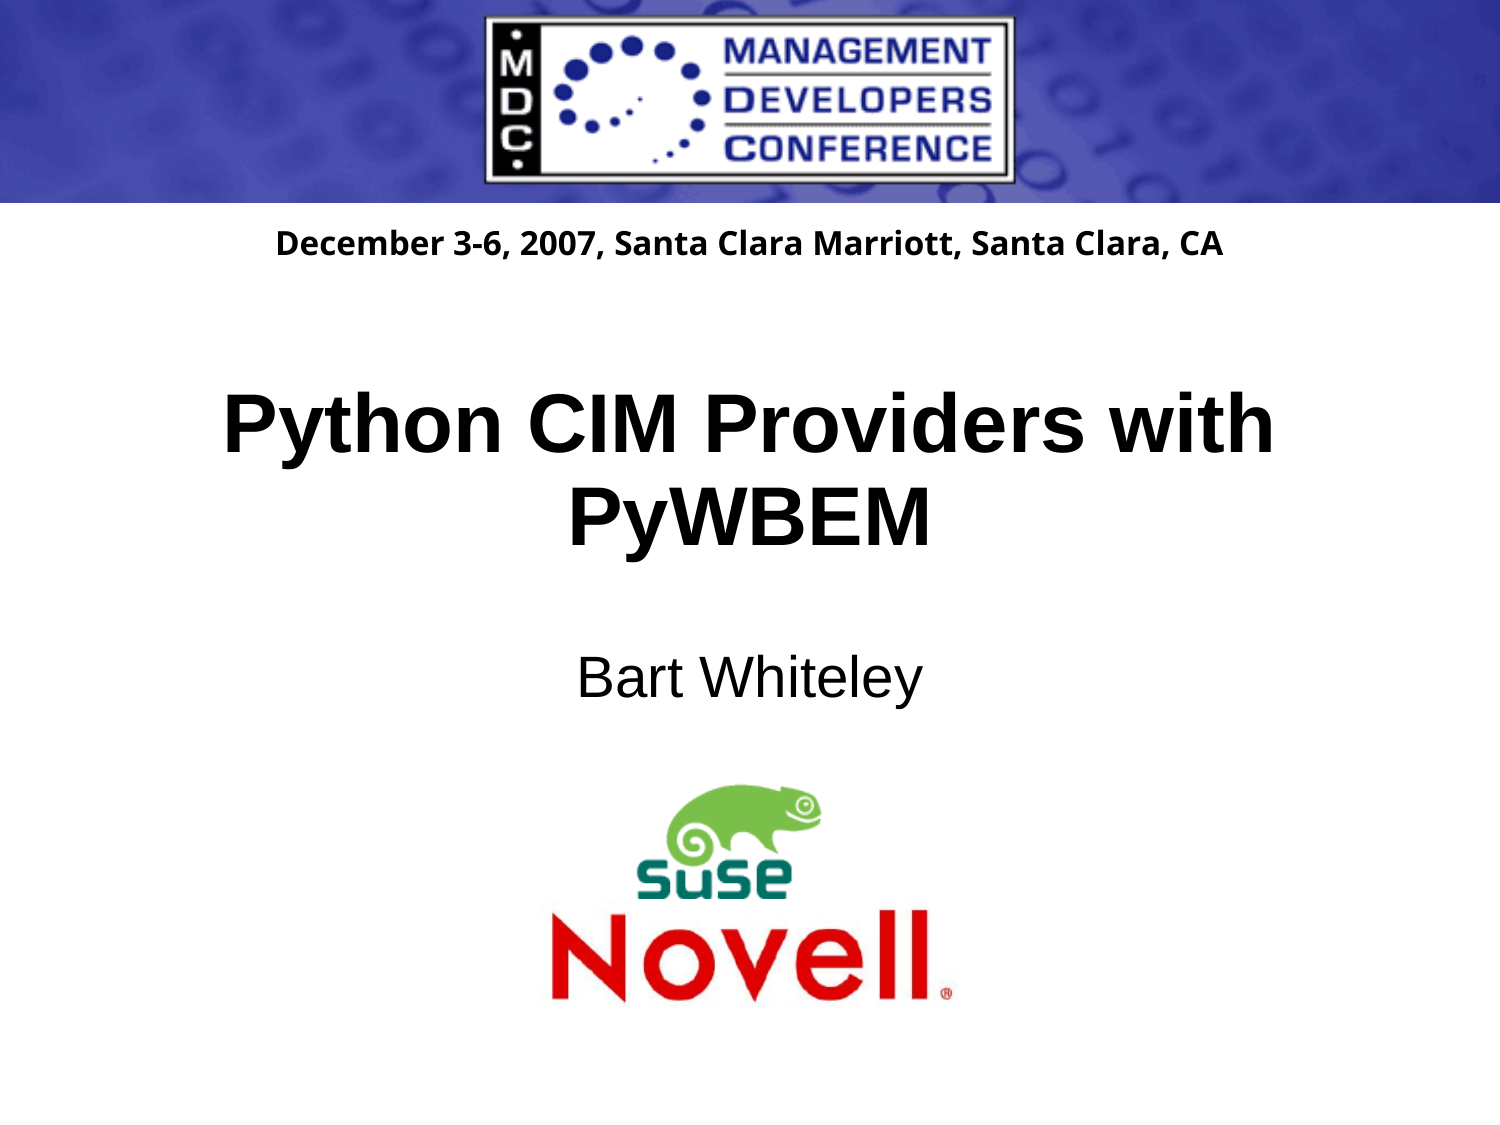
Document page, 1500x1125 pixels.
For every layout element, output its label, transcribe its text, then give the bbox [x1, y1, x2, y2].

text_box Bart Whiteley [225, 637, 1276, 926]
title Python CIM Providers with PyWBEM [112, 349, 1388, 591]
picture [0, 0, 1500, 203]
picture [525, 712, 968, 1011]
